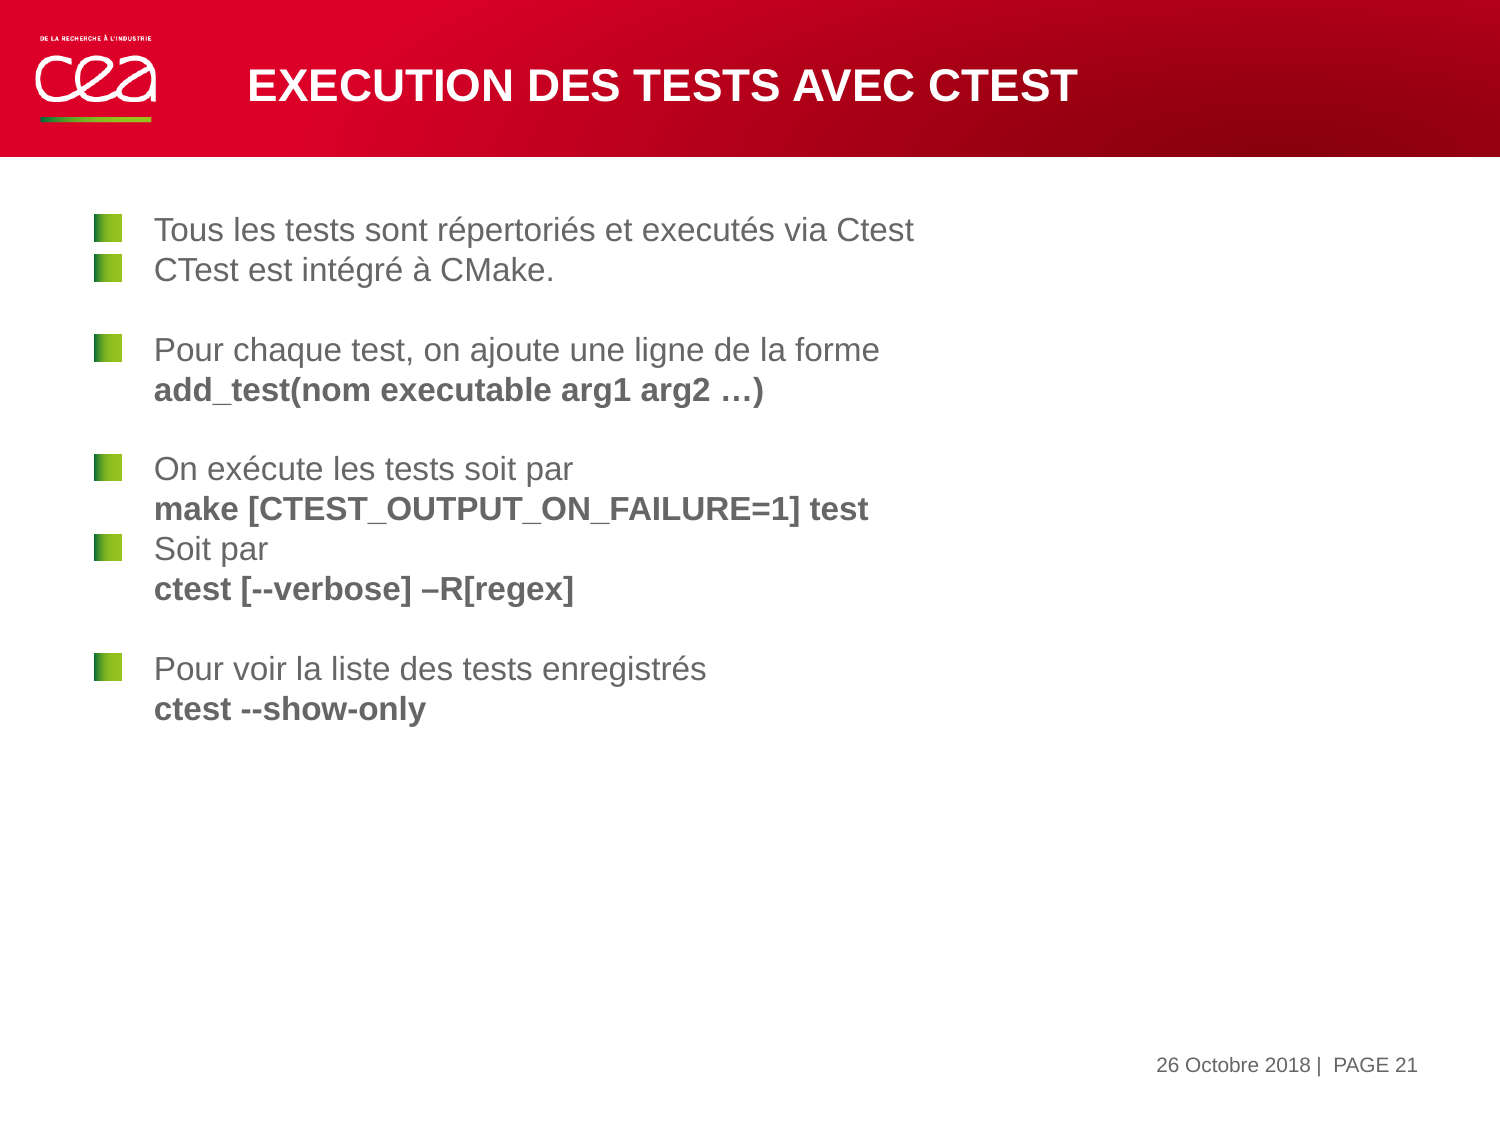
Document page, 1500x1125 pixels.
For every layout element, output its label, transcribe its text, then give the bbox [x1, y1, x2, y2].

picture [0, 0, 1500, 157]
list Tous les tests sont répertoriés et executés via Ctest CTest est intégré à CMake. Pour chaque test, on ajoute une ligne de la forme add_test(nom executable arg1 arg2 …) On exécute les tests soit par make [CTEST_OUTPUT_ON_FAILURE=1] test Soit par ctest [--verbose] –R[regex] Pour voir la liste des tests enregistrés ctest --show-only [94, 208, 1436, 1024]
footer 26 Octobre 2018 [336, 1034, 1311, 1095]
title Execution des tests avec CTest [247, 8, 1436, 158]
slide_number | PAGE <number> [1316, 1034, 1500, 1094]
